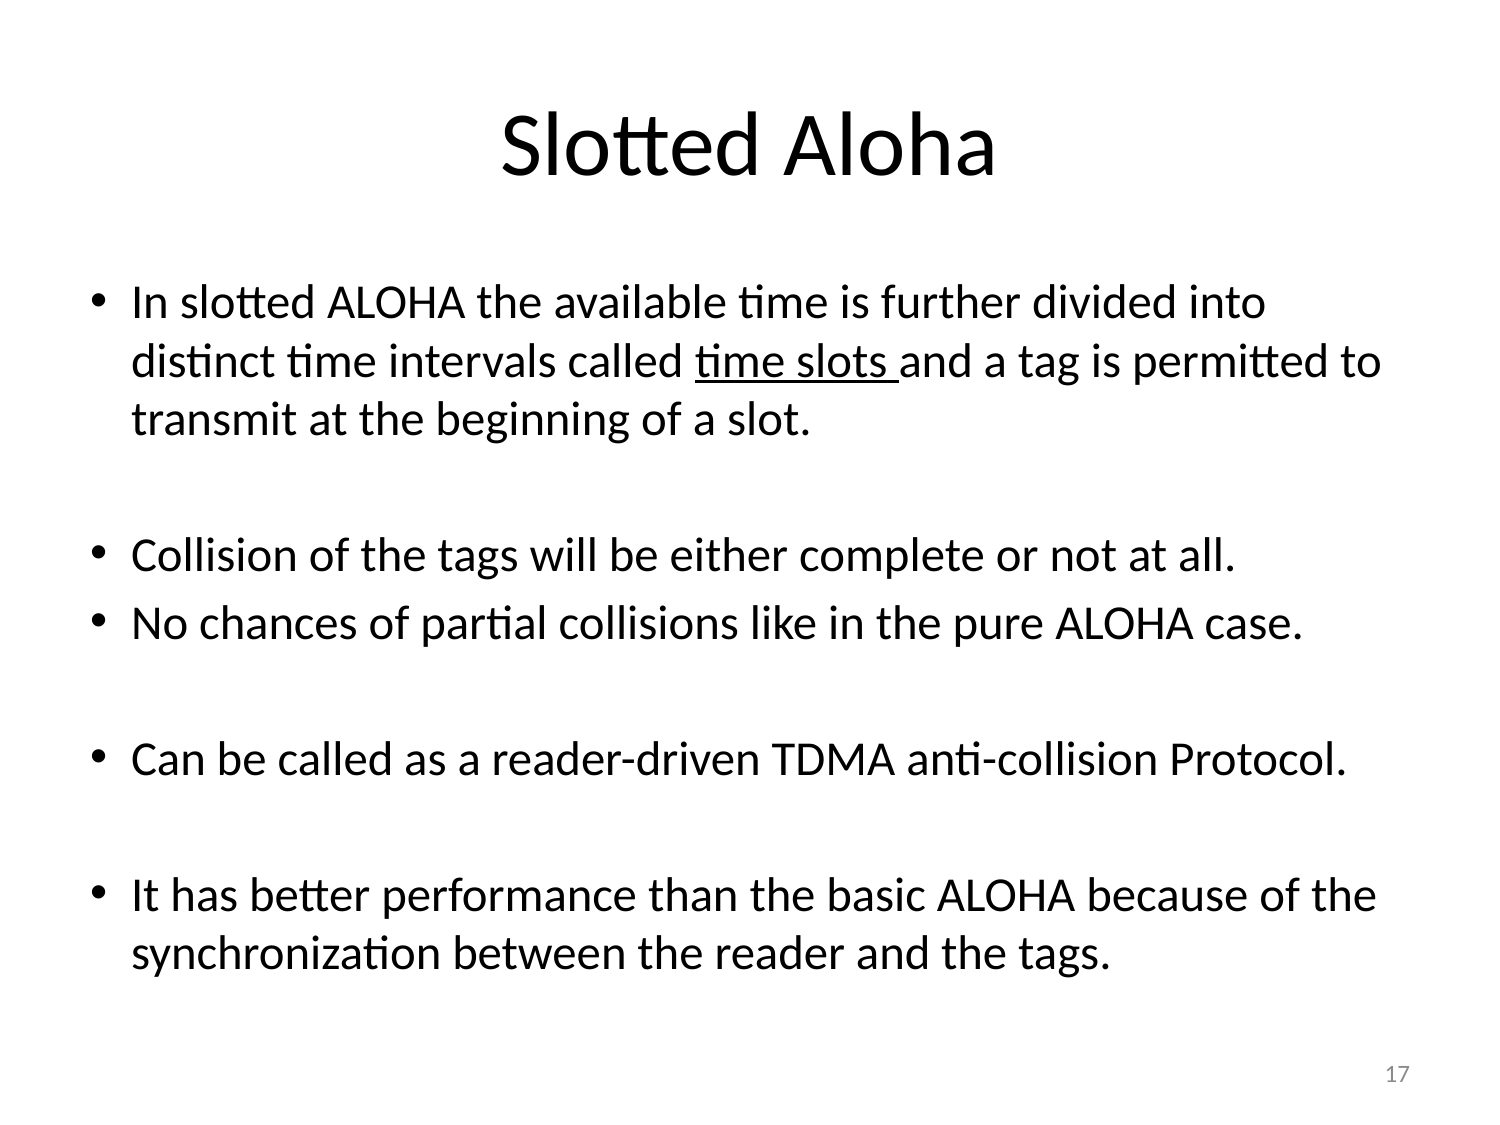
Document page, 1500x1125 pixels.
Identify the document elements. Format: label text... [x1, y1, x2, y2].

list In slotted ALOHA the available time is further divided into distinct time intervals called time slots and a tag is permitted to transmit at the beginning of a slot. Collision of the tags will be either complete or not at all. No chances of partial collisions like in the pure ALOHA case. Can be called as a reader-driven TDMA anti-collision Protocol. It has better performance than the basic ALOHA because of the synchronization between the reader and the tags. [75, 262, 1425, 1005]
slide_number <number> [1074, 1042, 1425, 1103]
title Slotted Aloha [75, 45, 1425, 233]
